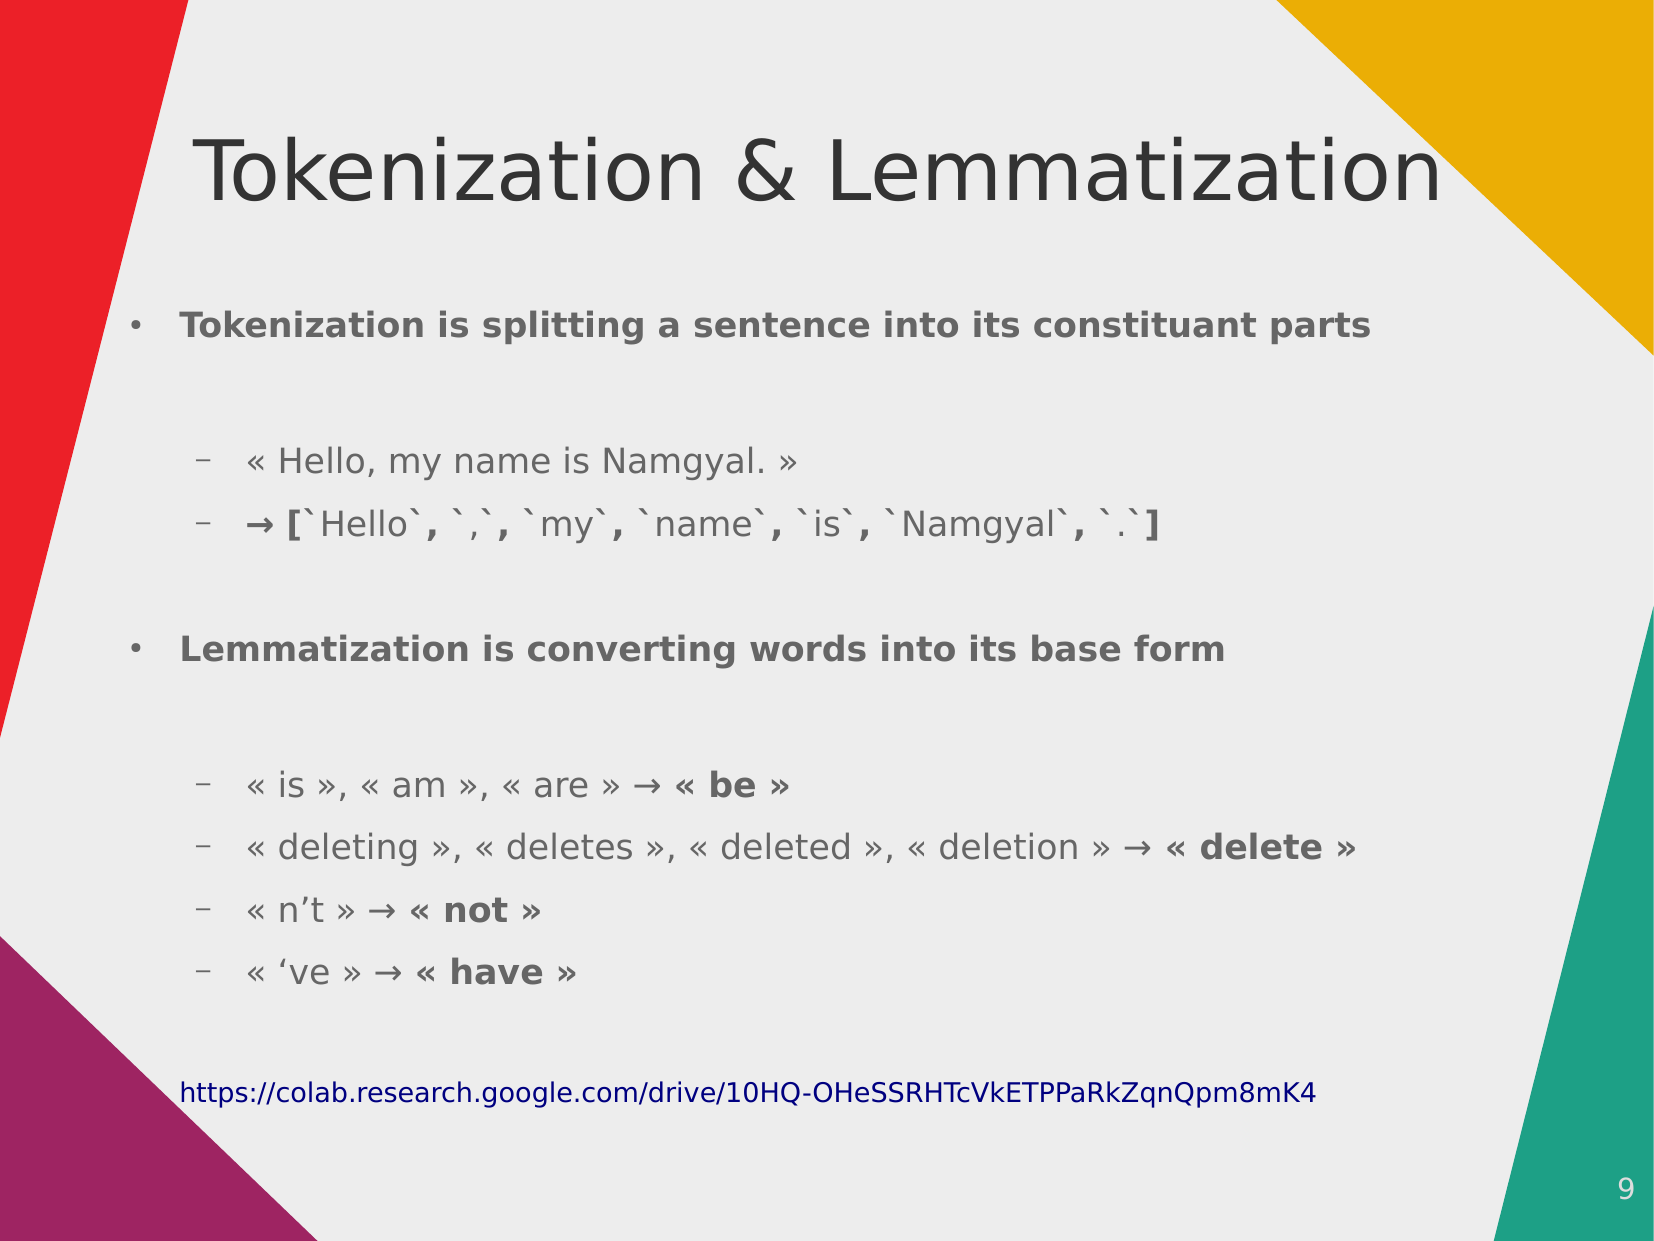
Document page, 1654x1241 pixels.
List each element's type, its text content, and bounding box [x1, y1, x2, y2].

list Tokenization is splitting a sentence into its constituant parts « Hello, my name is Namgyal. » → [`Hello`, `,`, `my`, `name`, `is`, `Namgyal`, `.`] Lemmatization is converting words into its base form « is », « am », « are » → « be » « deleting », « deletes », « deleted », « deletion » → « delete » « n’t » → « not » « ‘ve » → « have » https://colab.research.google.com/drive/10HQ-OHeSSRHTcVkETPPaRkZqnQpm8mK4 [113, 236, 1607, 1111]
title Tokenization & Lemmatization [114, 73, 1524, 236]
